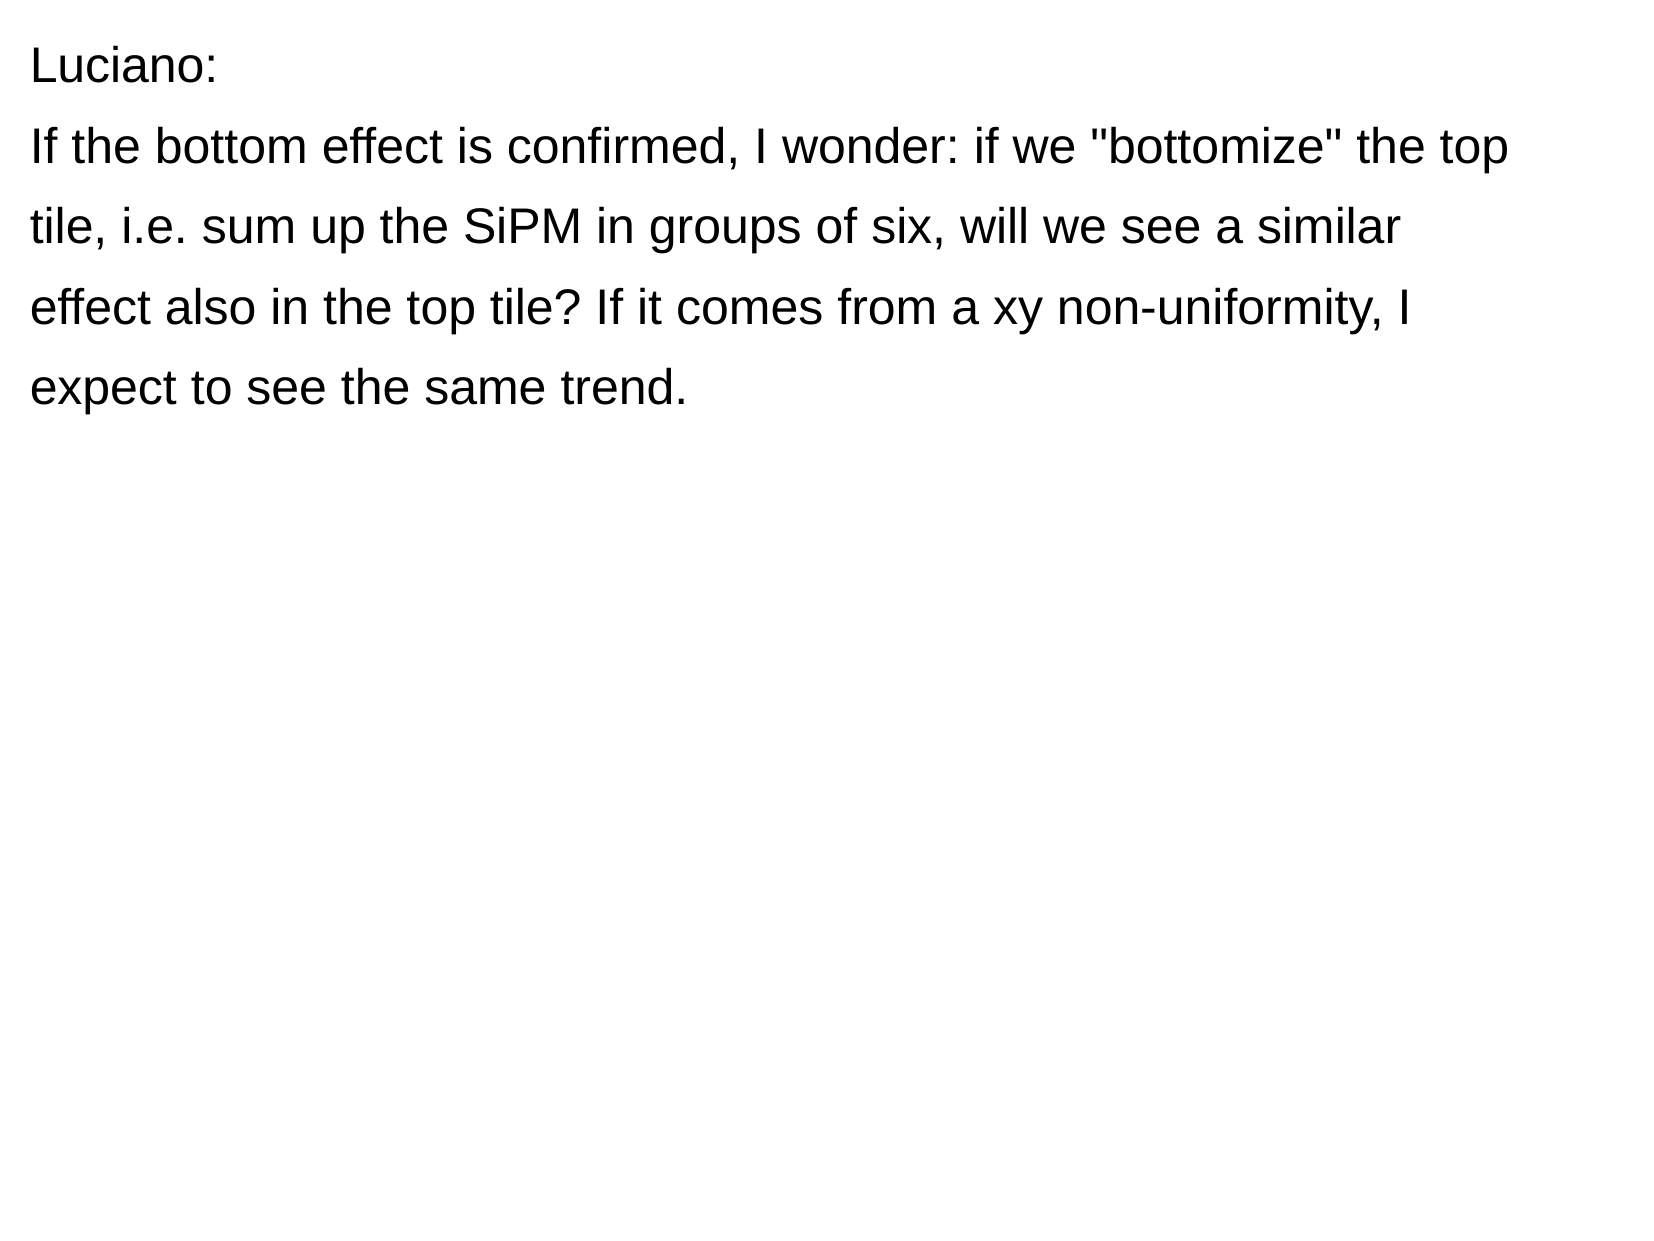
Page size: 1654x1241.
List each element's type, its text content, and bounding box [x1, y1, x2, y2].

text_box Luciano: If the bottom effect is confirmed, I wonder: if we "bottomize" the top tile, i.e. sum up the SiPM in groups of six, will we see a similar effect also in the top tile? If it comes from a xy non-uniformity, I expect to see the same trend. [15, 30, 1636, 733]
